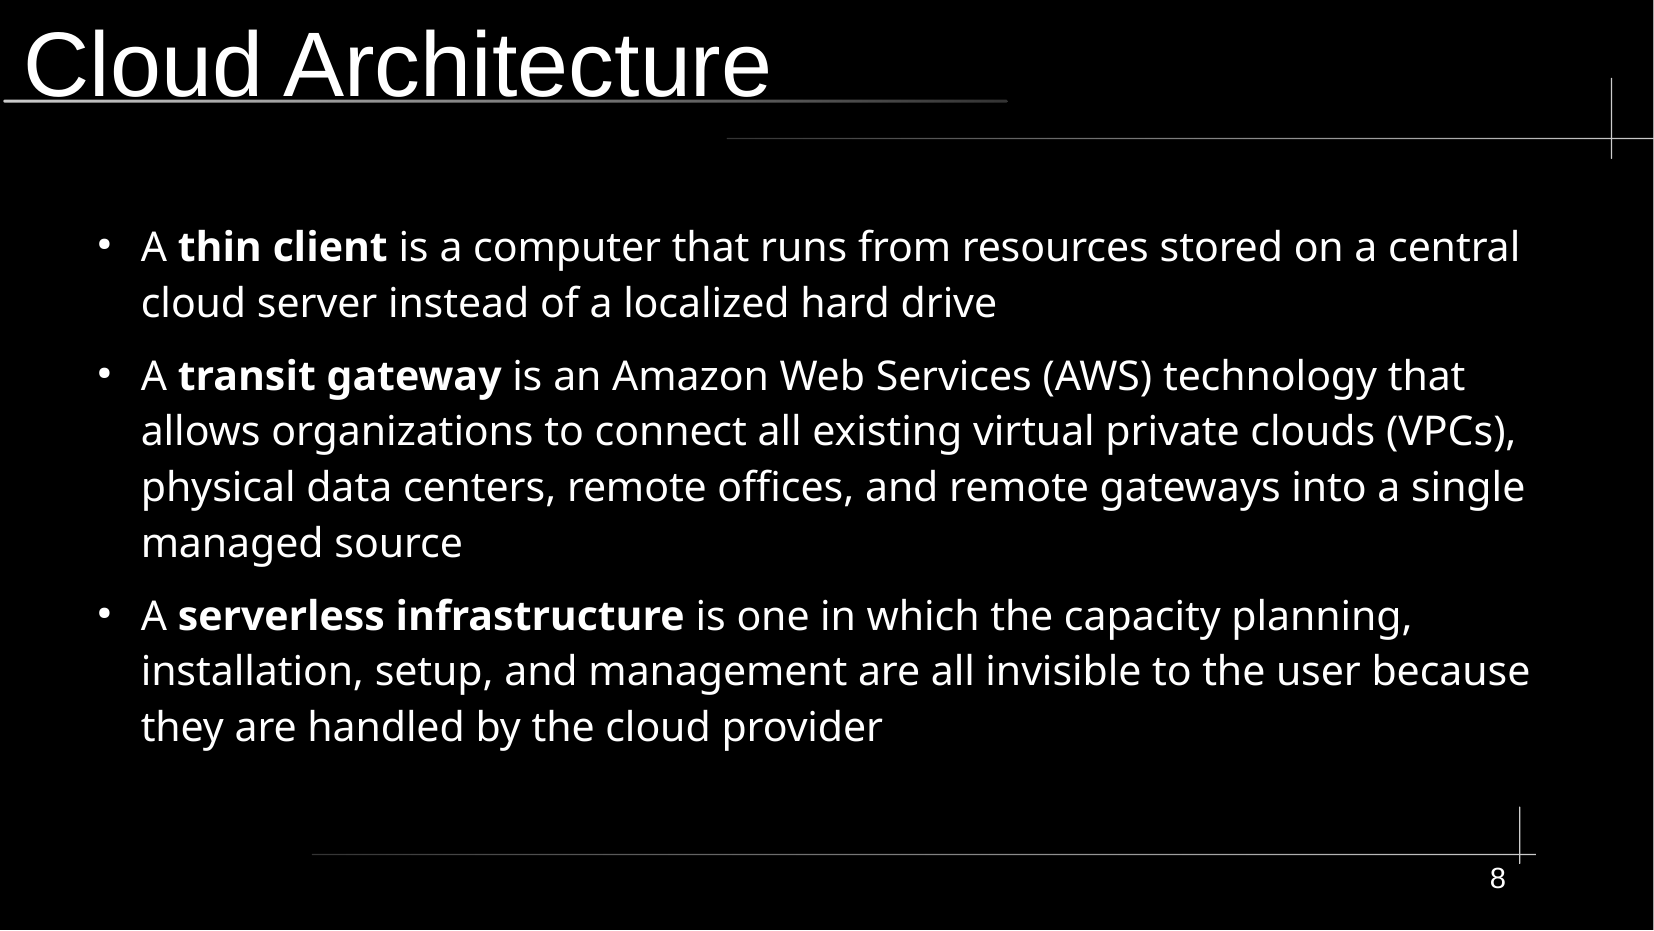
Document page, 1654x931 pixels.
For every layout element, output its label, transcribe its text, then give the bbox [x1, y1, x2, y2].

list A thin client is a computer that runs from resources stored on a central cloud server instead of a localized hard drive A transit gateway is an Amazon Web Services (AWS) technology that allows organizations to connect all existing virtual private clouds (VPCs), physical data centers, remote offices, and remote gateways into a single managed source A serverless infrastructure is one in which the capacity planning, installation, setup, and management are all invisible to the user because they are handled by the cloud provider [82, 217, 1571, 758]
title Cloud Architecture [23, 11, 1589, 119]
